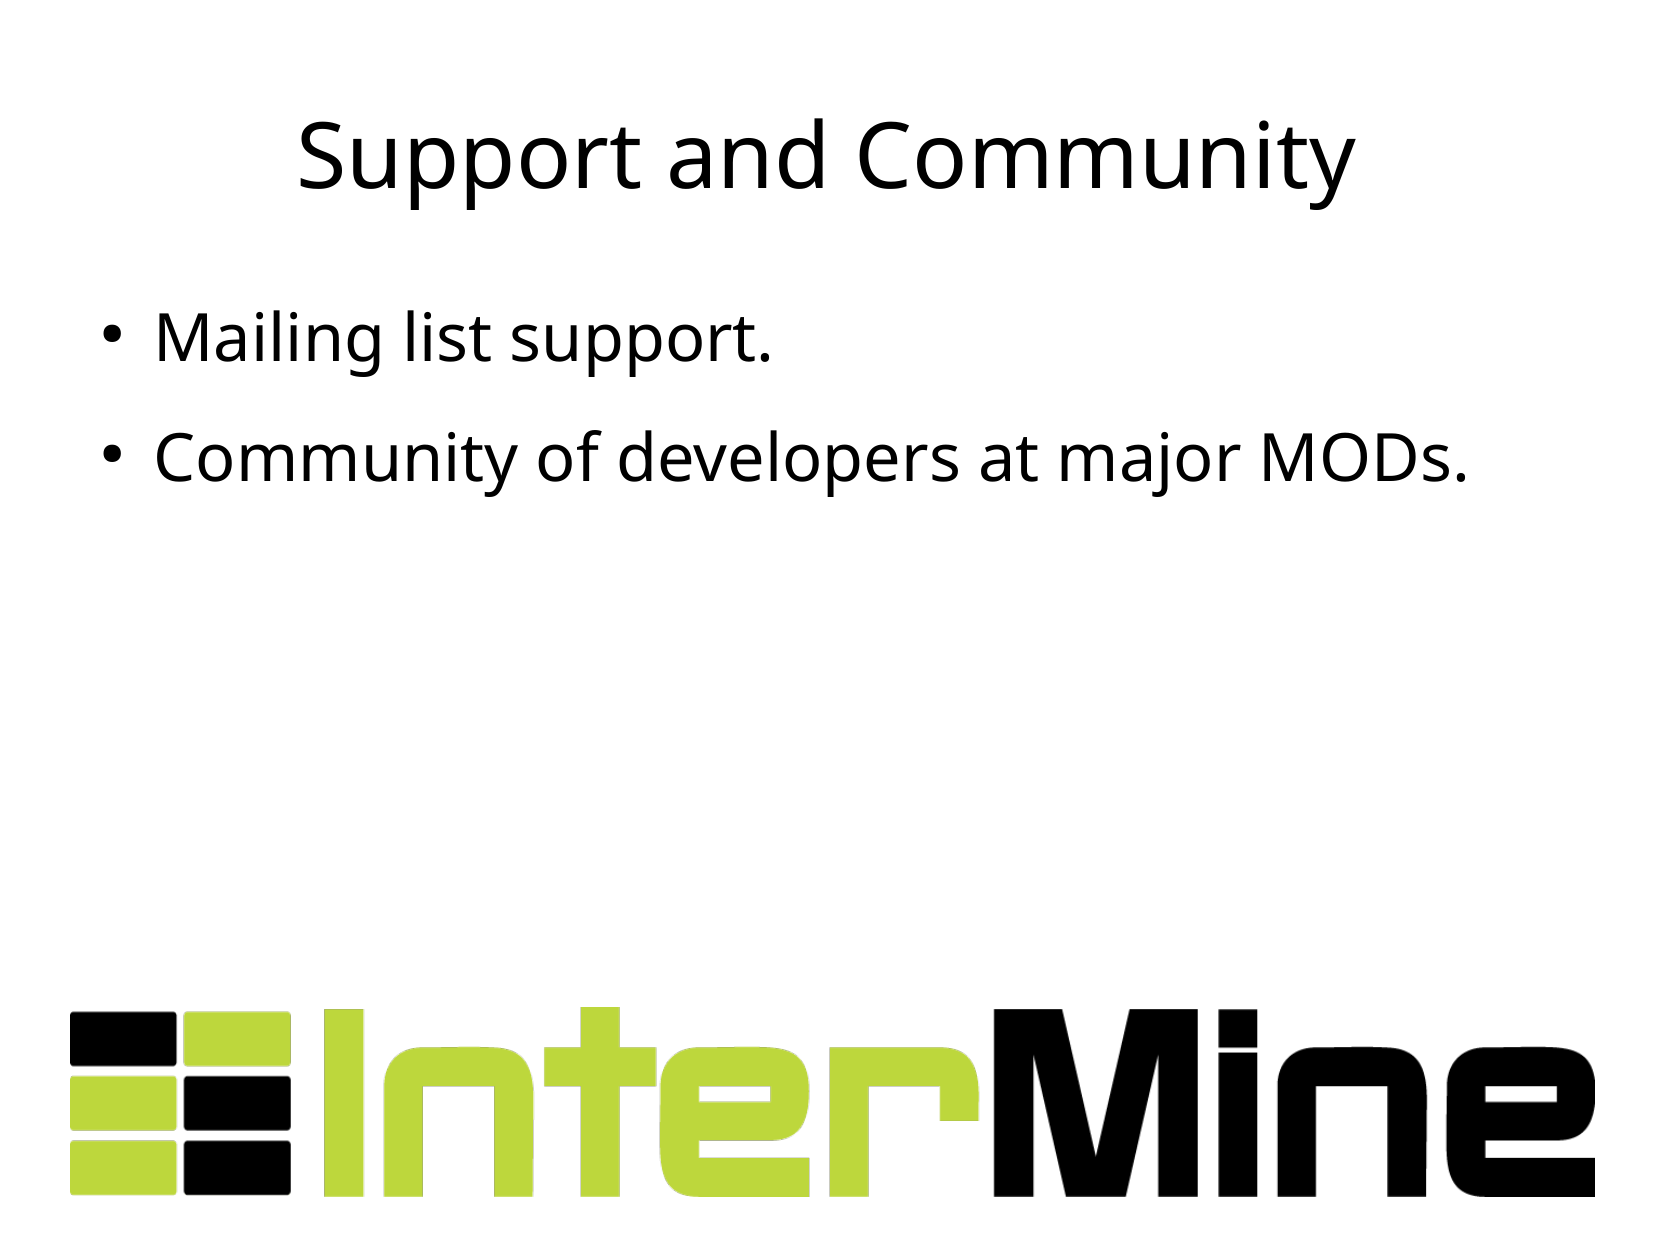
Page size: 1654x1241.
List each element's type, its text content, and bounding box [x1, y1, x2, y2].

picture [70, 1007, 1595, 1197]
title Support and Community [82, 49, 1571, 257]
list Mailing list support. Community of developers at major MODs. [82, 290, 1538, 1010]
